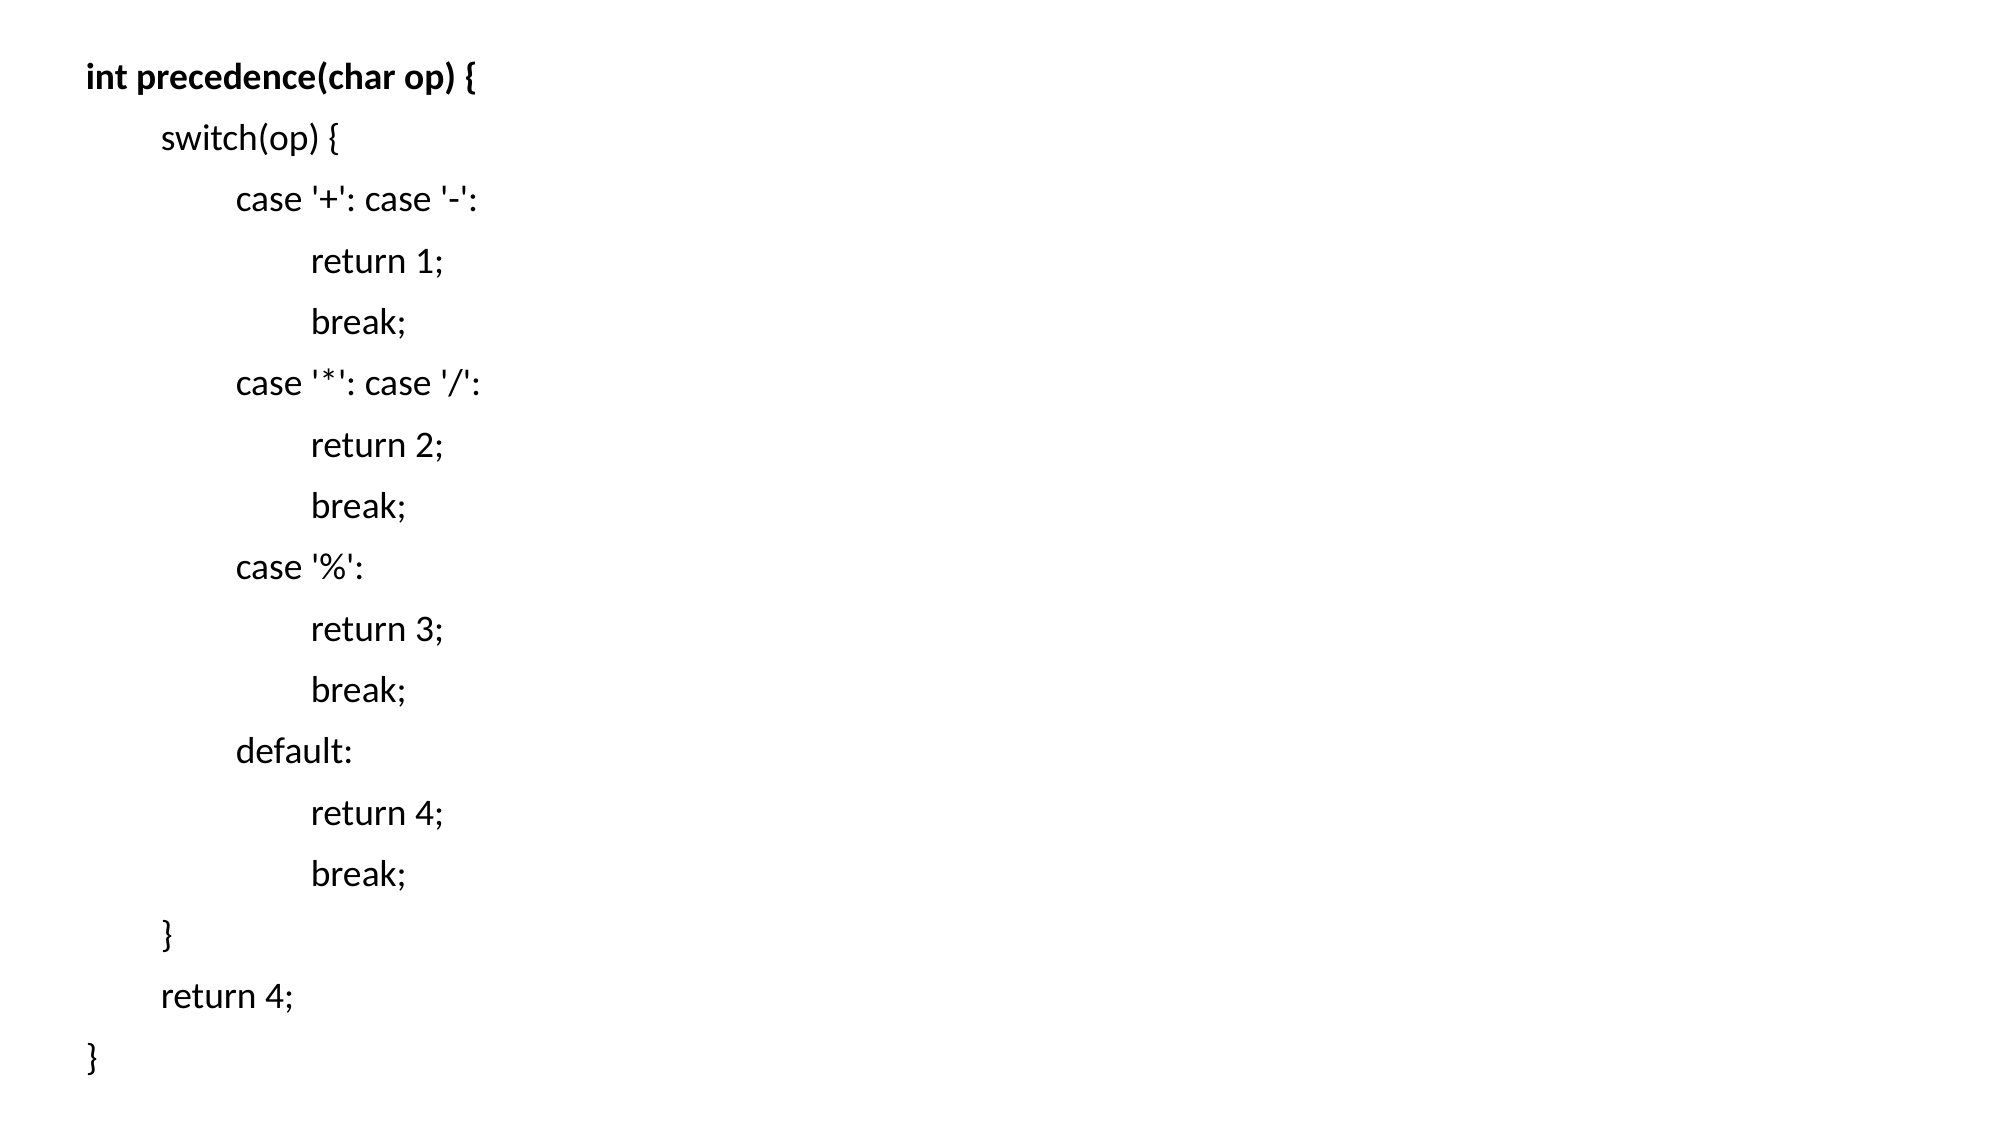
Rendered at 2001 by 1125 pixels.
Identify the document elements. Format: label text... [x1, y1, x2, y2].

list int precedence(char op) { switch(op) { case '+': case '-': return 1; break; case '*': case '/': return 2; break; case '%': return 3; break; default: return 4; break; } return 4; } [70, 49, 1796, 1125]
